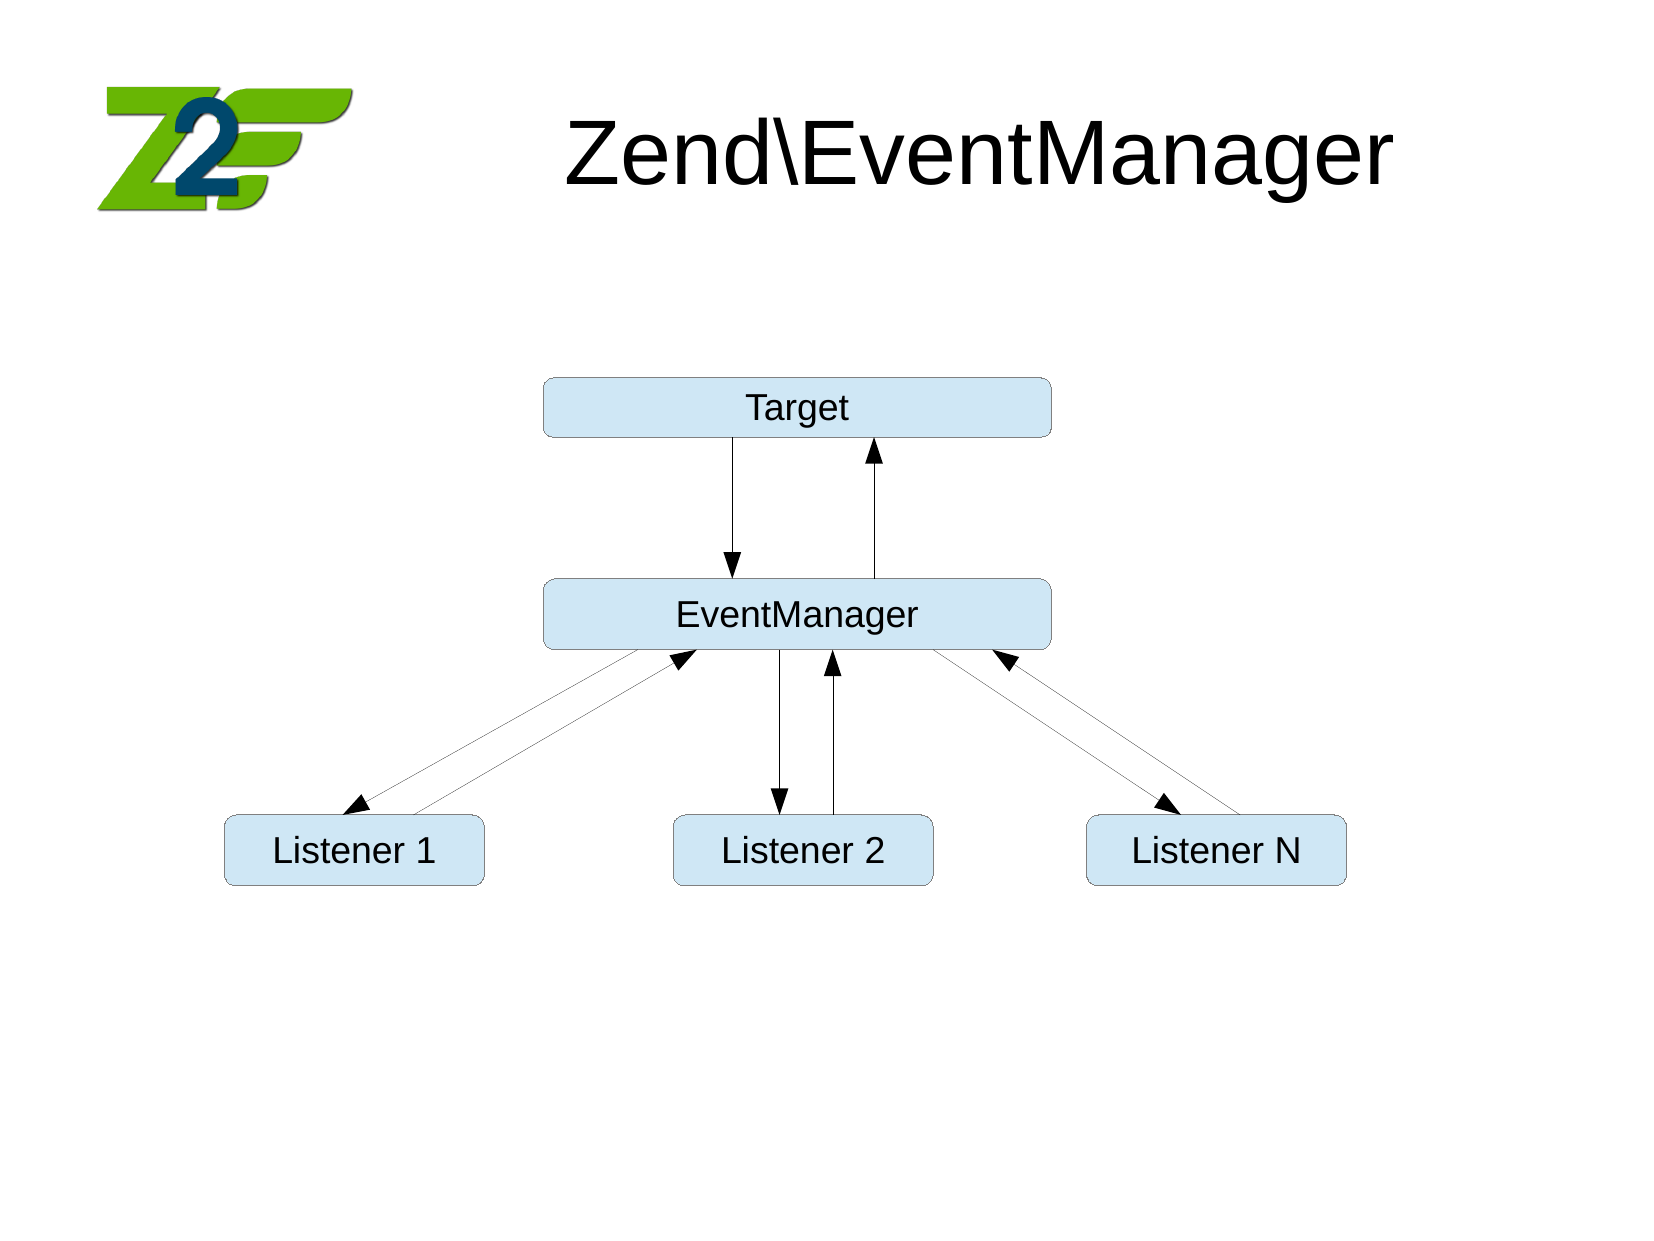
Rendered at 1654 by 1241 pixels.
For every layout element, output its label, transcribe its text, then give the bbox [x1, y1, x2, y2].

text_box Listener N [1086, 814, 1347, 886]
text_box EventManager [543, 578, 1052, 650]
picture [94, 82, 355, 213]
text_box Target [543, 377, 1052, 438]
title Zend\EventManager [389, 49, 1571, 257]
text_box Listener 1 [224, 814, 485, 886]
text_box Listener 2 [673, 814, 934, 886]
